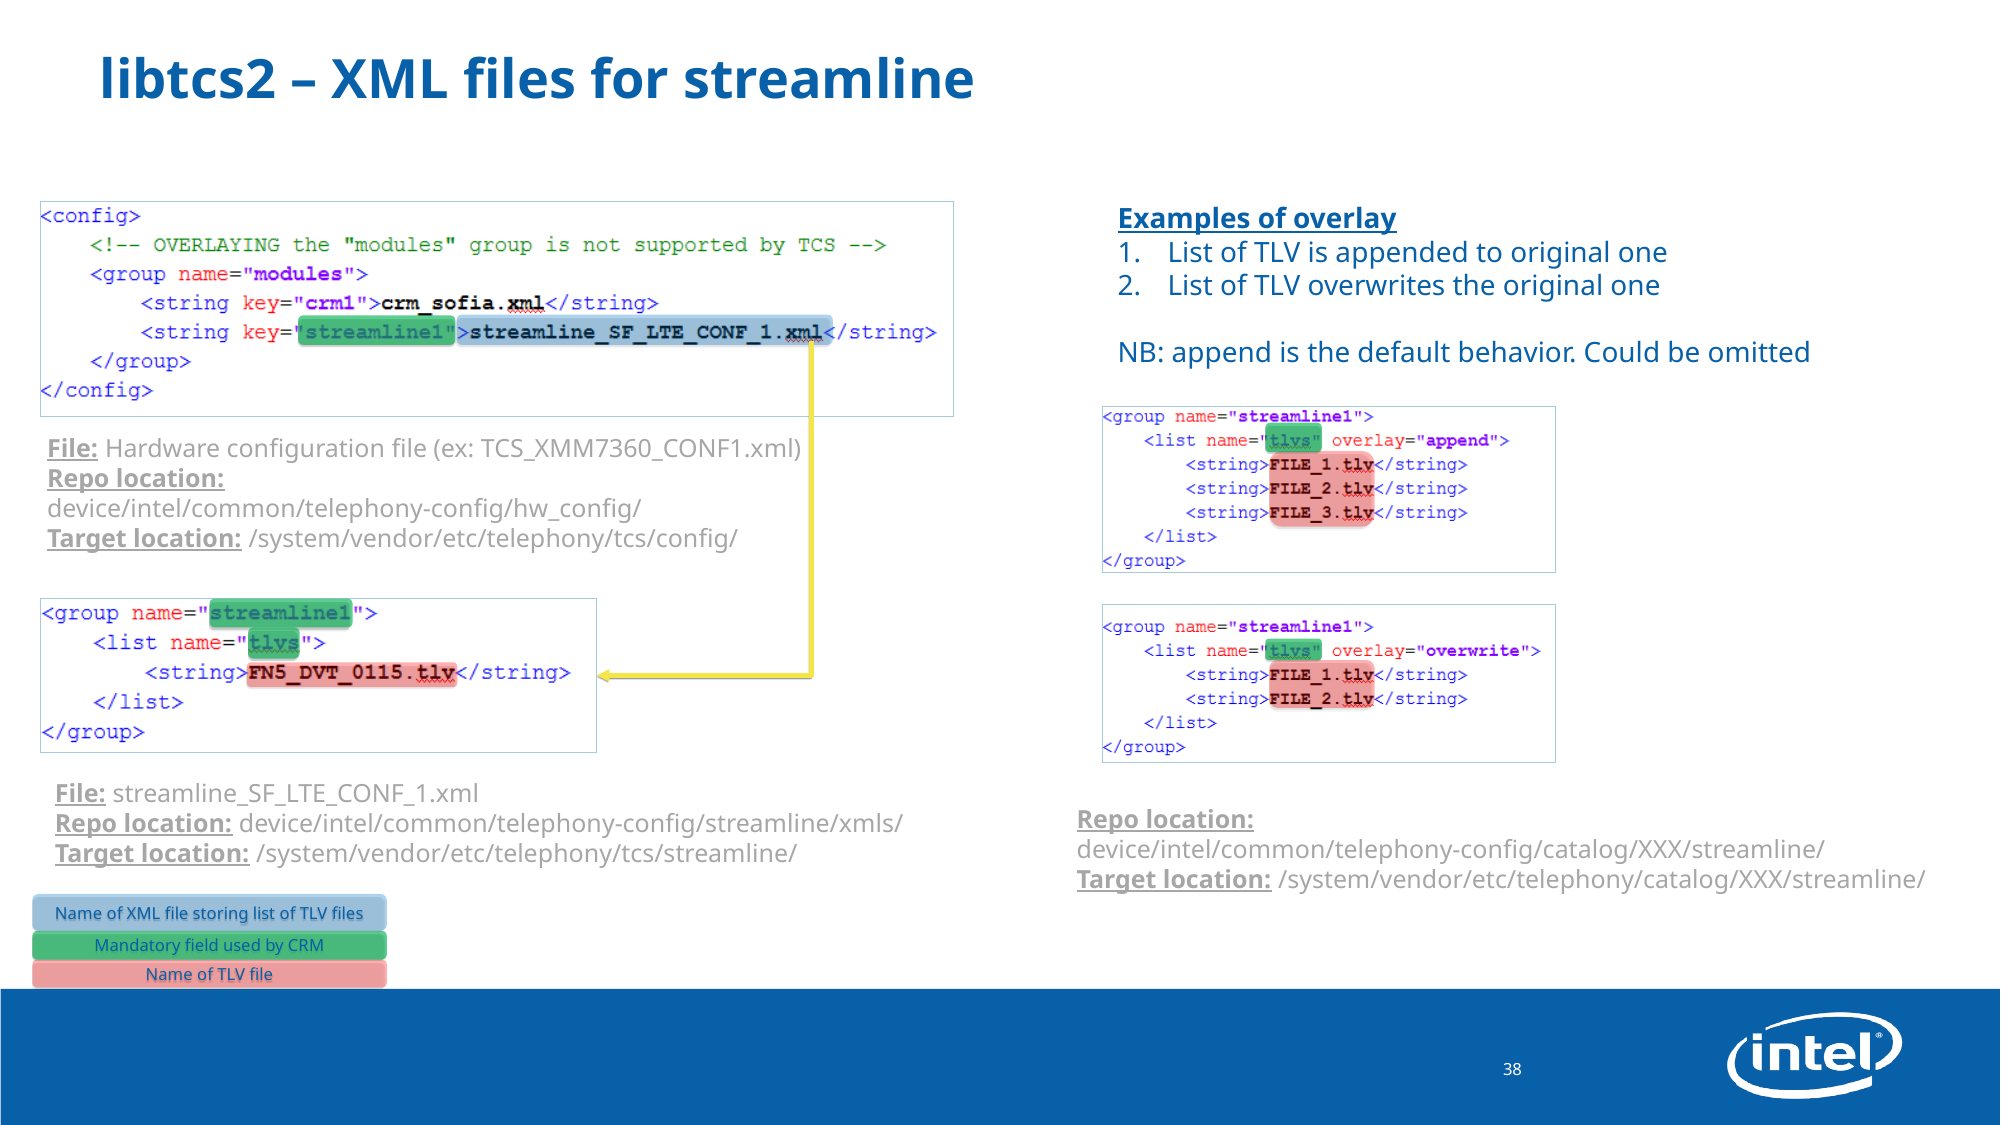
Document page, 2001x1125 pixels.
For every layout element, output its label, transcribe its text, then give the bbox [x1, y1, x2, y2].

text_box Mandatory field used by CRM [32, 931, 387, 960]
text_box File: streamline_SF_LTE_CONF_1.xml Repo location: device/intel/common/telephony-config/streamline/xmls/ Target location: /system/vendor/etc/telephony/tcs/streamline/ [40, 770, 999, 875]
picture [1725, 1011, 1904, 1059]
text_box File: Hardware configuration file (ex: TCS_XMM7360_CONF1.xml) Repo location: device/intel/common/telephony-config/hw_config/ Target location: /system/vendor/etc/telephony/tcs/config/ [32, 425, 807, 560]
text_box Repo location: device/intel/common/telephony-config/catalog/XXX/streamline/ Target location: /system/vendor/etc/telephony/catalog/XXX/streamline/ [1061, 796, 2000, 901]
slide_number <number> [1503, 1059, 1970, 1119]
text_box Name of XML file storing list of TLV files [32, 893, 387, 931]
text_box [246, 662, 458, 688]
picture [1102, 406, 1556, 573]
text_box Name of TLV file [32, 960, 387, 988]
text_box [1265, 638, 1375, 708]
picture [40, 598, 597, 753]
text_box Examples of overlay List of TLV is appended to original one List of TLV overwrites the original one NB: append is the default behavior. Could be omitted [1102, 193, 1945, 376]
text_box [1265, 422, 1375, 527]
picture [40, 201, 954, 417]
title libtcs2 – XML files for streamline [99, 44, 1902, 191]
text_box [209, 598, 353, 659]
picture [1102, 604, 1556, 763]
text_box [298, 314, 833, 345]
